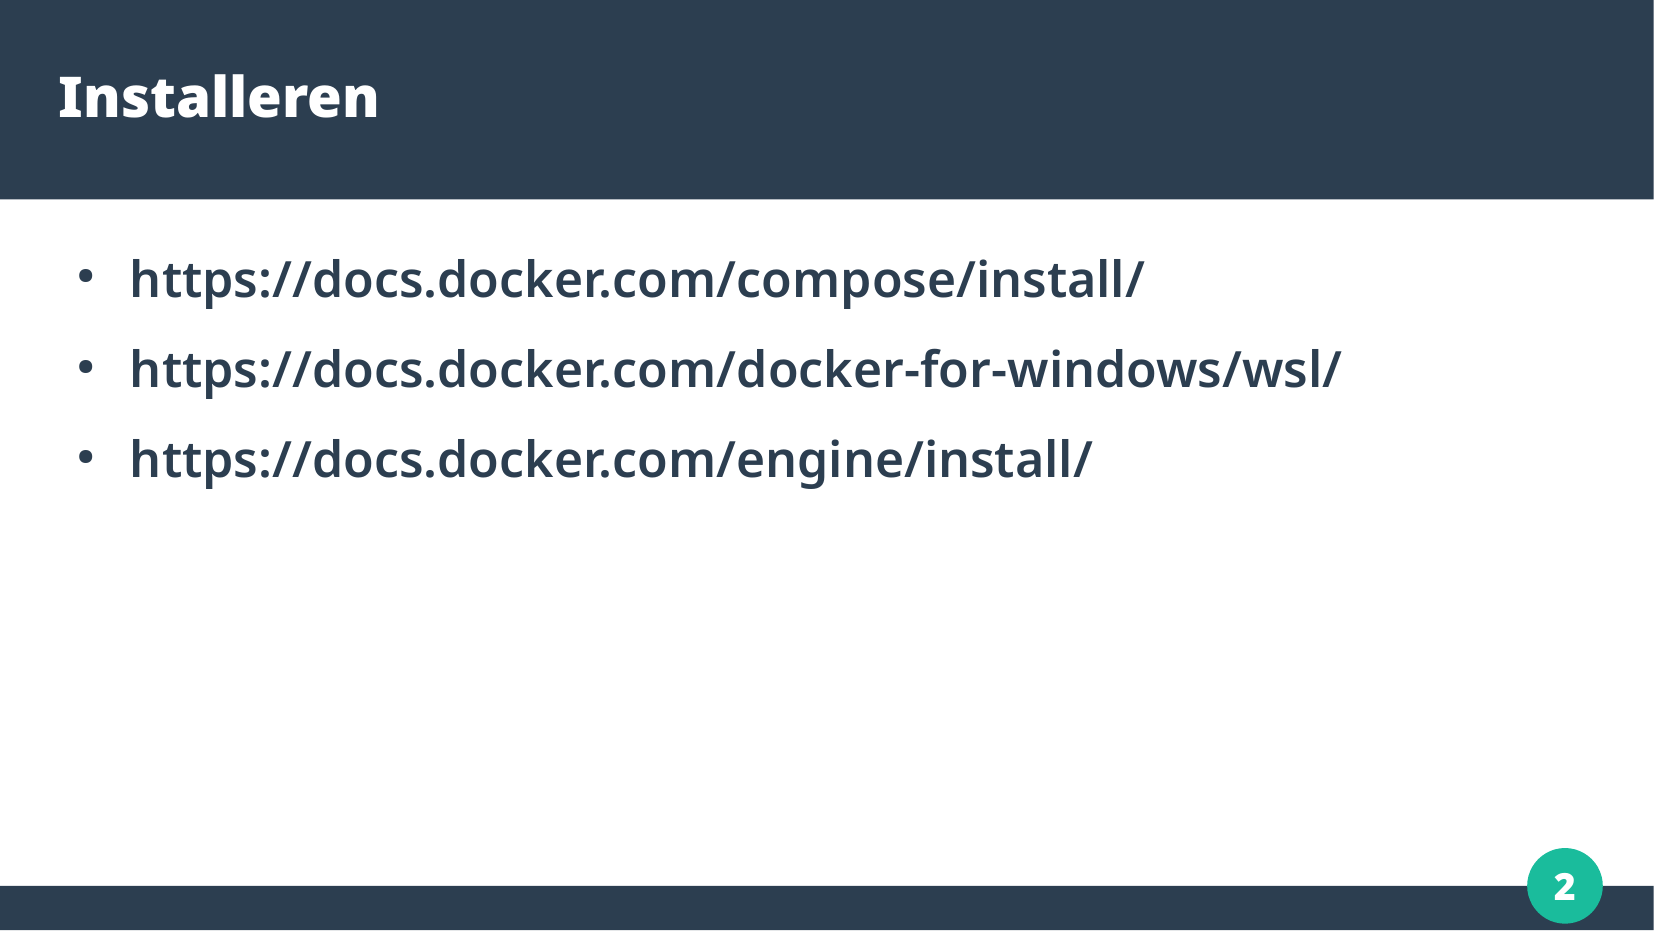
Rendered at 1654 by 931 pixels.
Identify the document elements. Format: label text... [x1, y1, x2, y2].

title Installeren [59, 37, 1595, 156]
list https://docs.docker.com/compose/install/ https://docs.docker.com/docker-for-windows/wsl/ https://docs.docker.com/engine/install/ [59, 243, 1595, 864]
